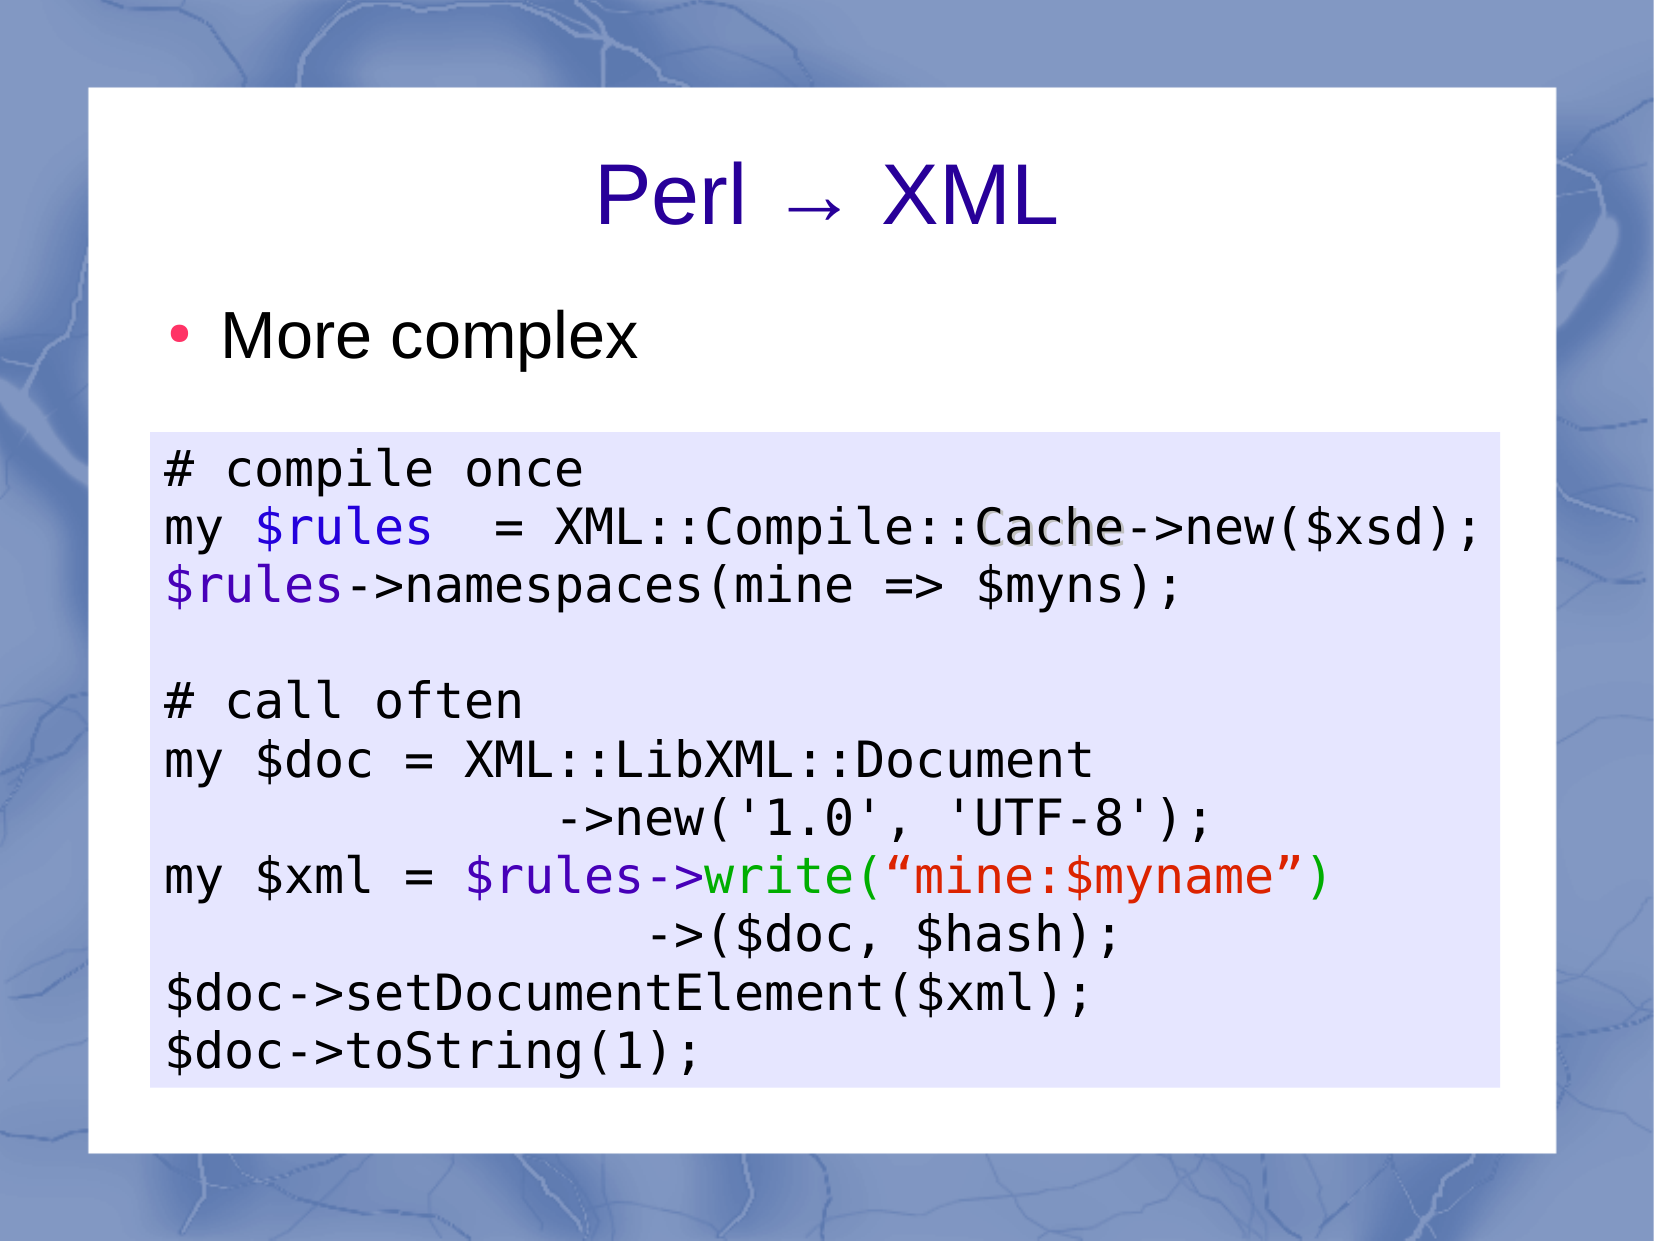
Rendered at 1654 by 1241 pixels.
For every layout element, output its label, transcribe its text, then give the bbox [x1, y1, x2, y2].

picture [0, 0, 1654, 1241]
text_box # compile once my $rules = XML::Compile::Cache->new($xsd); $rules->namespaces(mine => $myns); # call often my $doc = XML::LibXML::Document ->new('1.0', 'UTF-8'); my $xml = $rules->write(“mine:$myname”) ->($doc, $hash); $doc->setDocumentElement($xml); $doc->toString(1); [150, 432, 1501, 1088]
title Perl → XML [118, 90, 1536, 298]
list More complex [150, 297, 1509, 1117]
